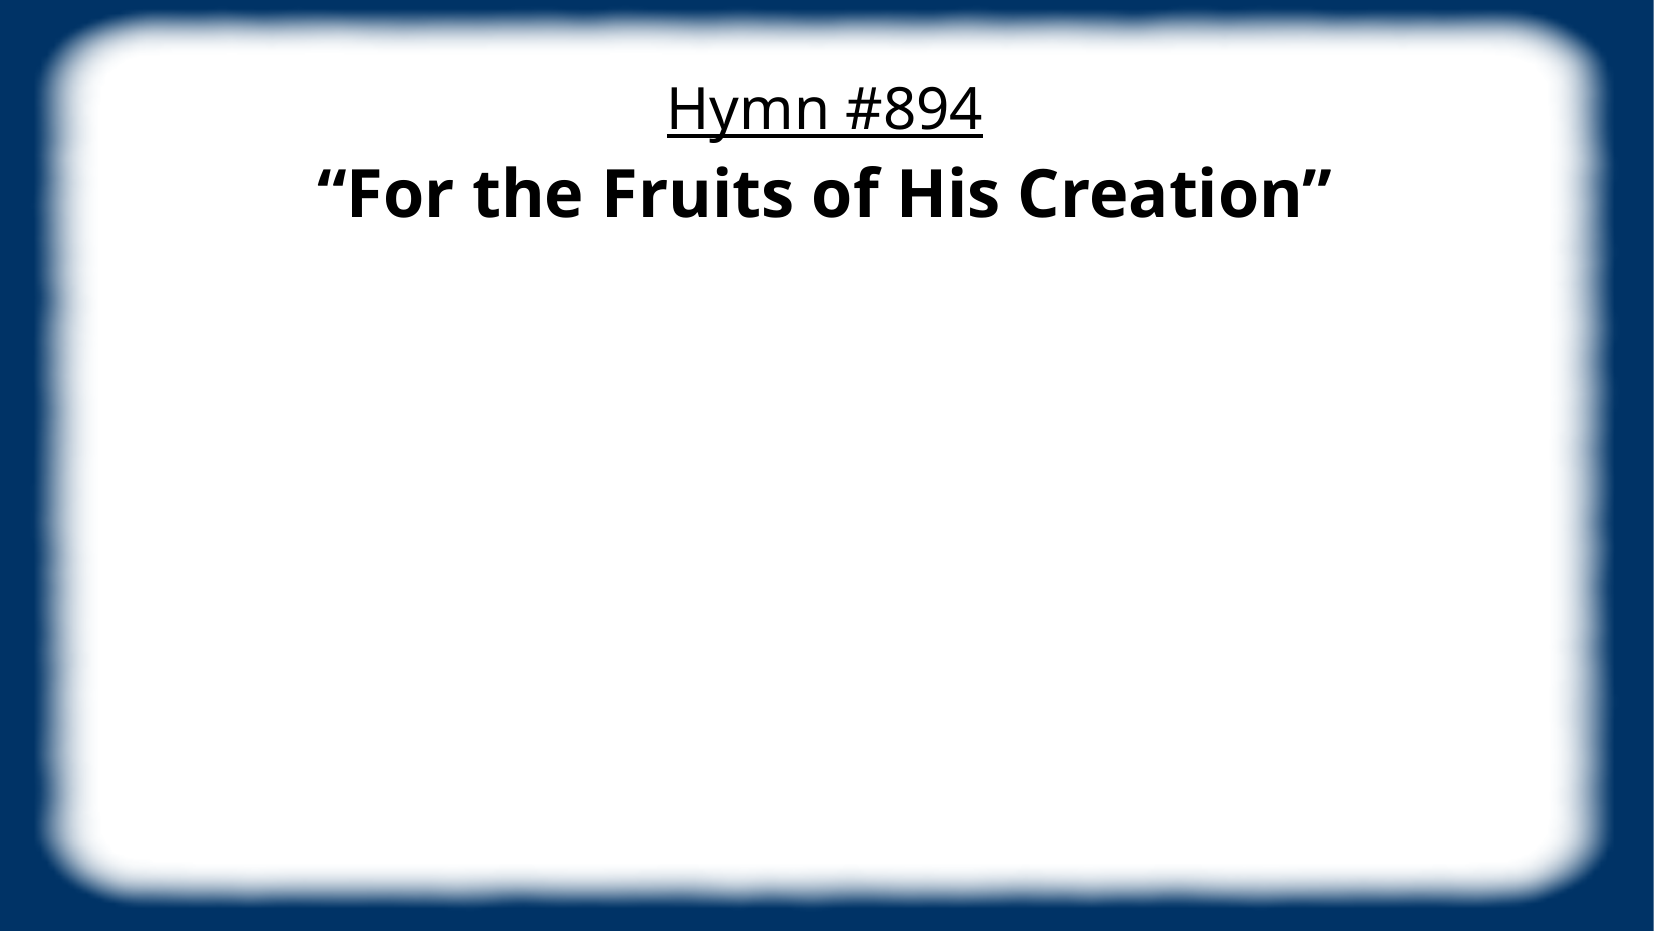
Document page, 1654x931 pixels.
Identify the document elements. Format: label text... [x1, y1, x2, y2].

picture [0, 0, 1654, 931]
text_box Hymn #894 “For the Fruits of His Creation” [90, 60, 1561, 241]
